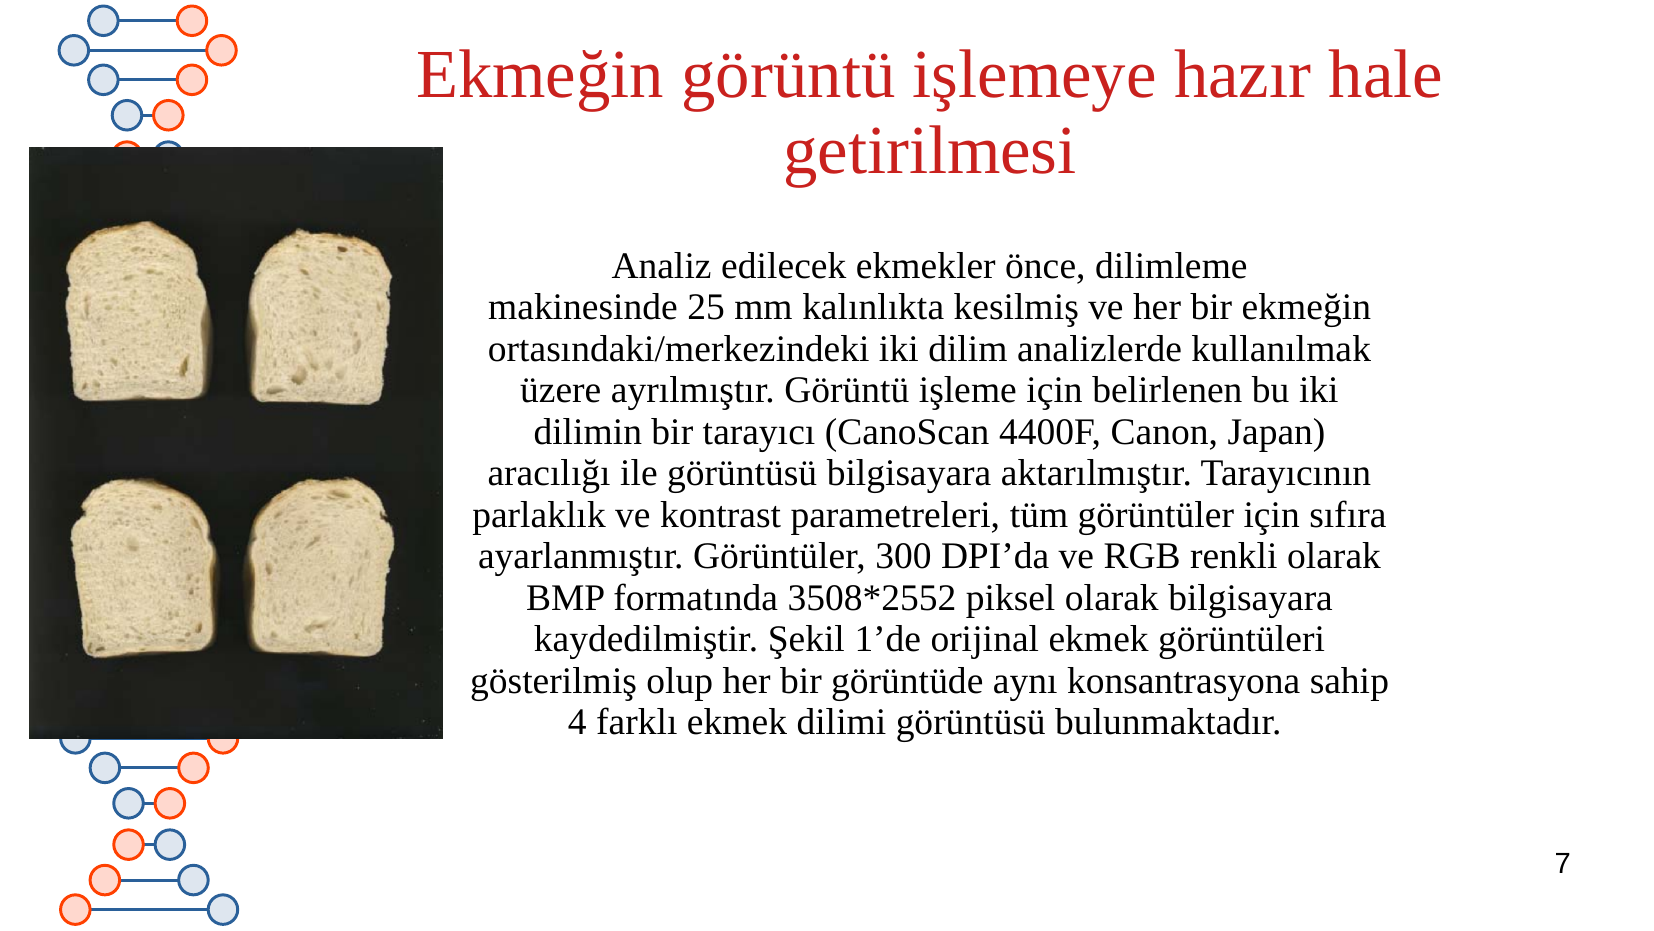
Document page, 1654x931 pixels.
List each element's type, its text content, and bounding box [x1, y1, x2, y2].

picture [29, 147, 443, 739]
subtitle Analiz edilecek ekmekler önce, dilimleme makinesinde 25 mm kalınlıkta kesilmiş ve her bir ekmeğin ortasındaki/merkezindeki iki dilim analizlerde kullanılmak üzere ayrılmıştır. Görüntü işleme için belirlenen bu iki dilimin bir tarayıcı (CanoScan 4400F, Canon, Japan) aracılığı ile görüntüsü bilgisayara aktarılmıştır. Tarayıcının parlaklık ve kontrast parametreleri, tüm görüntüler için sıfıra ayarlanmıştır. Görüntüler, 300 DPI’da ve RGB renkli olarak BMP formatında 3508*2552 piksel olarak bilgisayara kaydedilmiştir. Şekil 1’de orijinal ekmek görüntüleri gösterilmiş olup her bir görüntüde aynı konsantrasyona sahip 4 farklı ekmek dilimi görüntüsü bulunmaktadır. [265, 224, 1595, 764]
title Ekmeğin görüntü işlemeye hazır hale getirilmesi [265, 35, 1595, 189]
